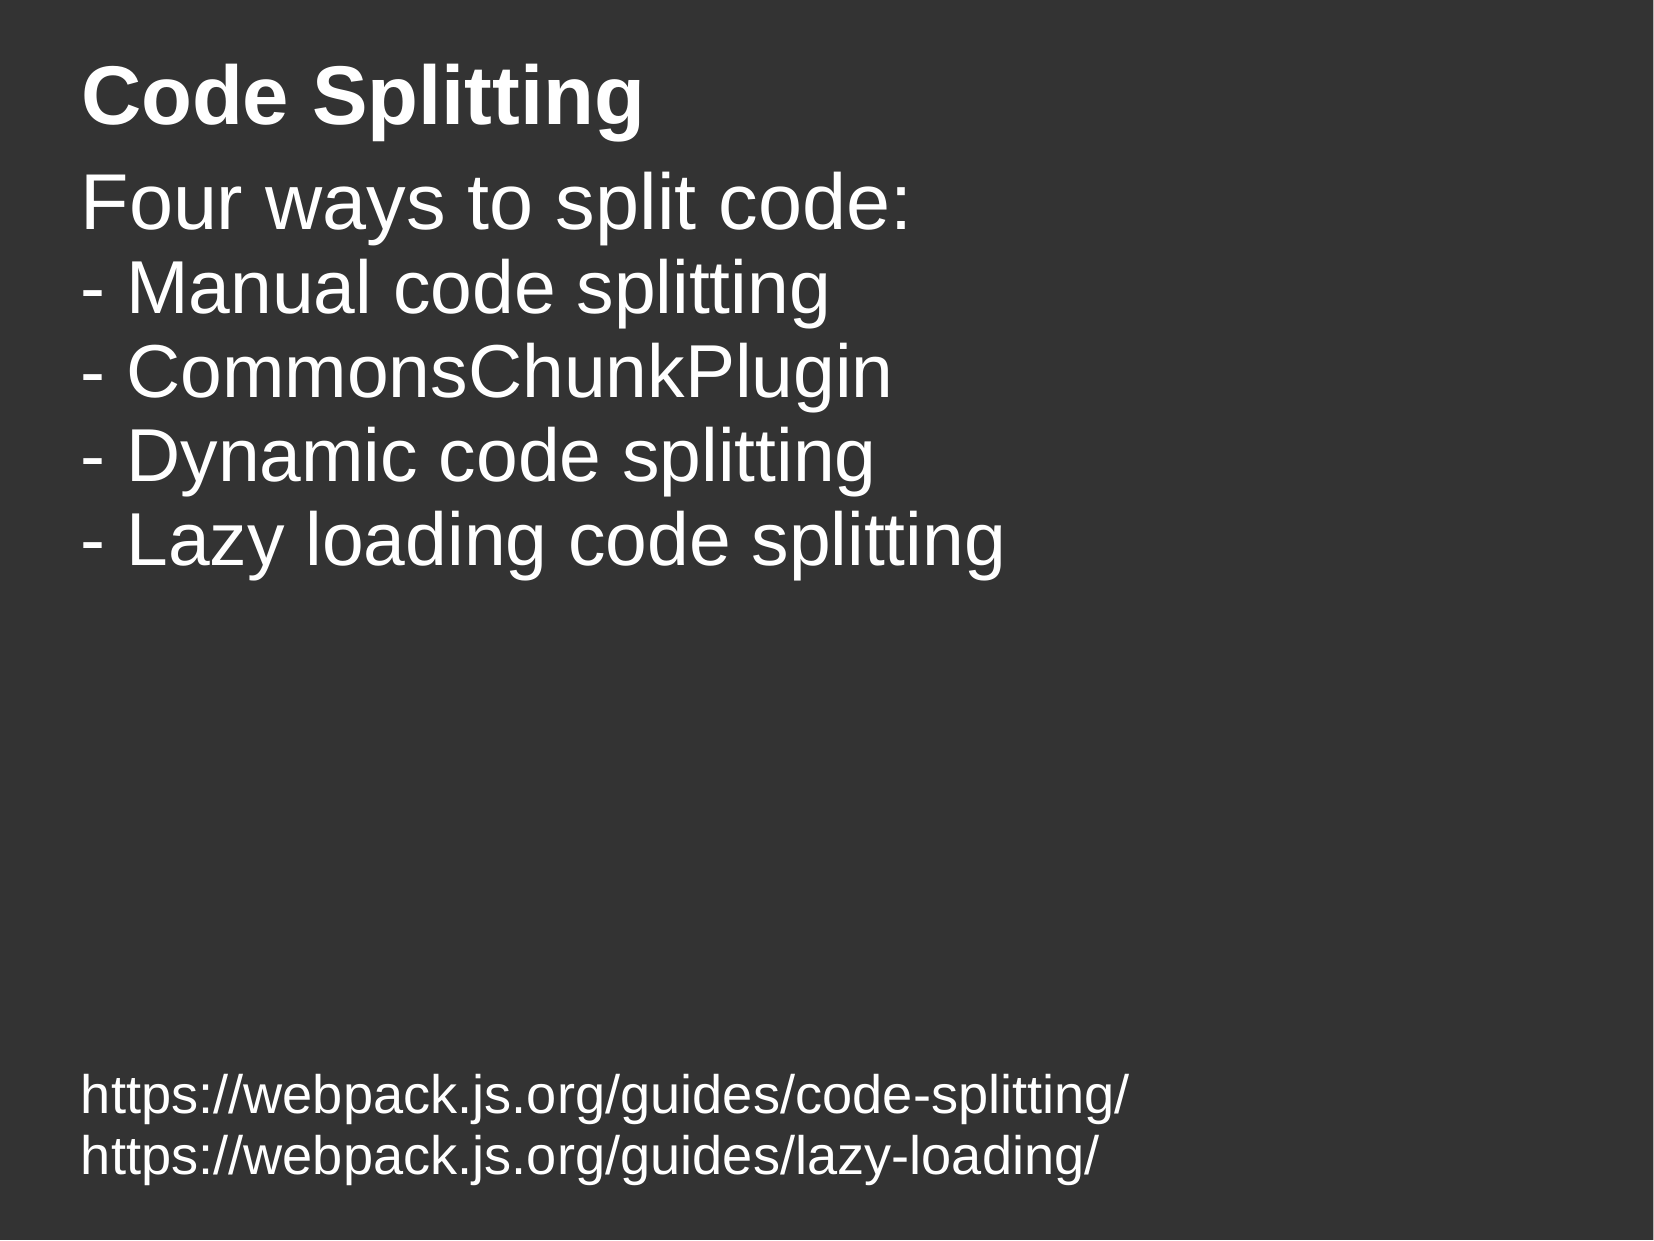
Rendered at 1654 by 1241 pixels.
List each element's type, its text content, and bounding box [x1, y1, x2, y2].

title Four ways to split code: - Manual code splitting - CommonsChunkPlugin - Dynamic code splitting - Lazy loading code splitting [80, 157, 1654, 582]
title https://webpack.js.org/guides/code-splitting/ https://webpack.js.org/guides/lazy-loading/ [80, 1065, 1569, 1232]
title Code Splitting [81, 49, 1570, 257]
